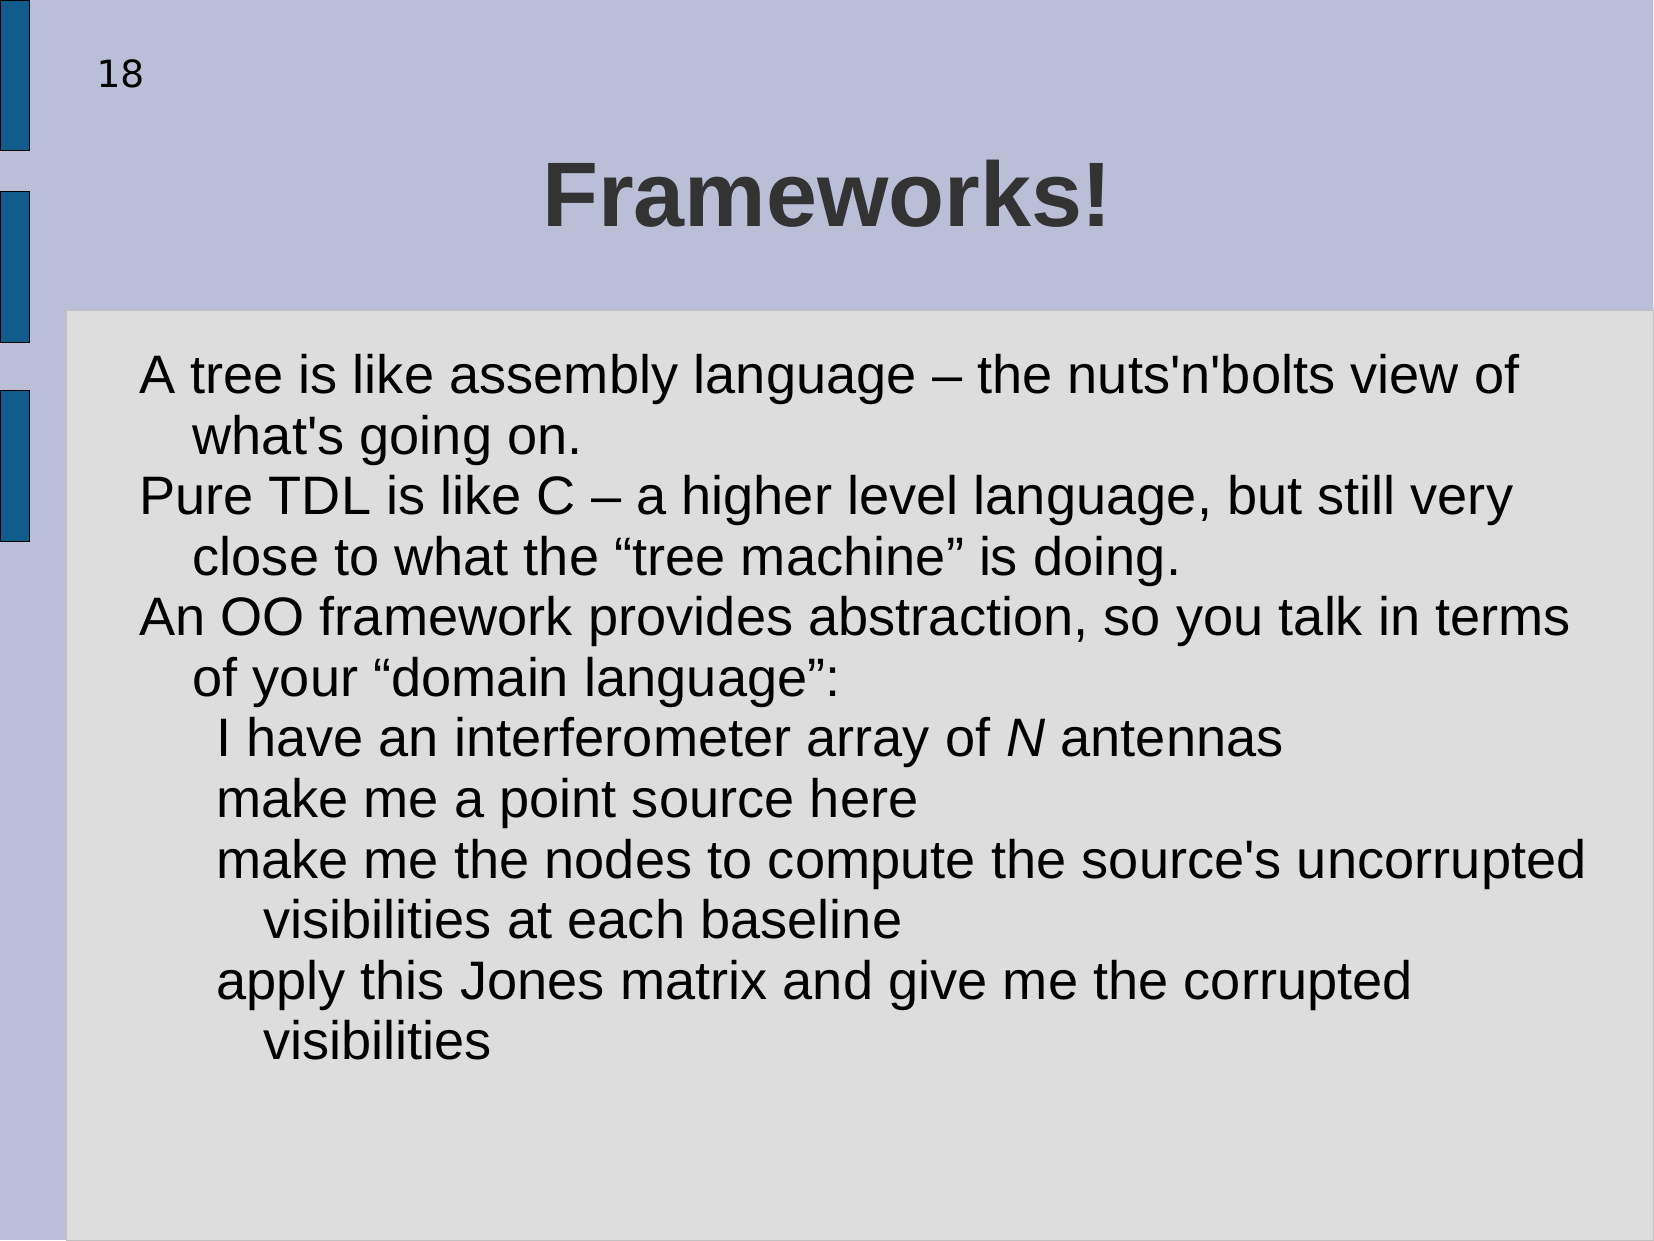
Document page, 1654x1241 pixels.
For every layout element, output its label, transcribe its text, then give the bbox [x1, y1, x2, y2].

list A tree is like assembly language – the nuts'n'bolts view of what's going on. Pure TDL is like C – a higher level language, but still very close to what the “tree machine” is doing. An OO framework provides abstraction, so you talk in terms of your “domain language”: I have an interferometer array of N antennas make me a point source here make me the nodes to compute the source's uncorrupted visibilities at each baseline apply this Jones matrix and give me the corrupted visibilities [121, 344, 1625, 1127]
text_box <number> [84, 45, 319, 119]
title Frameworks! [121, 91, 1534, 299]
